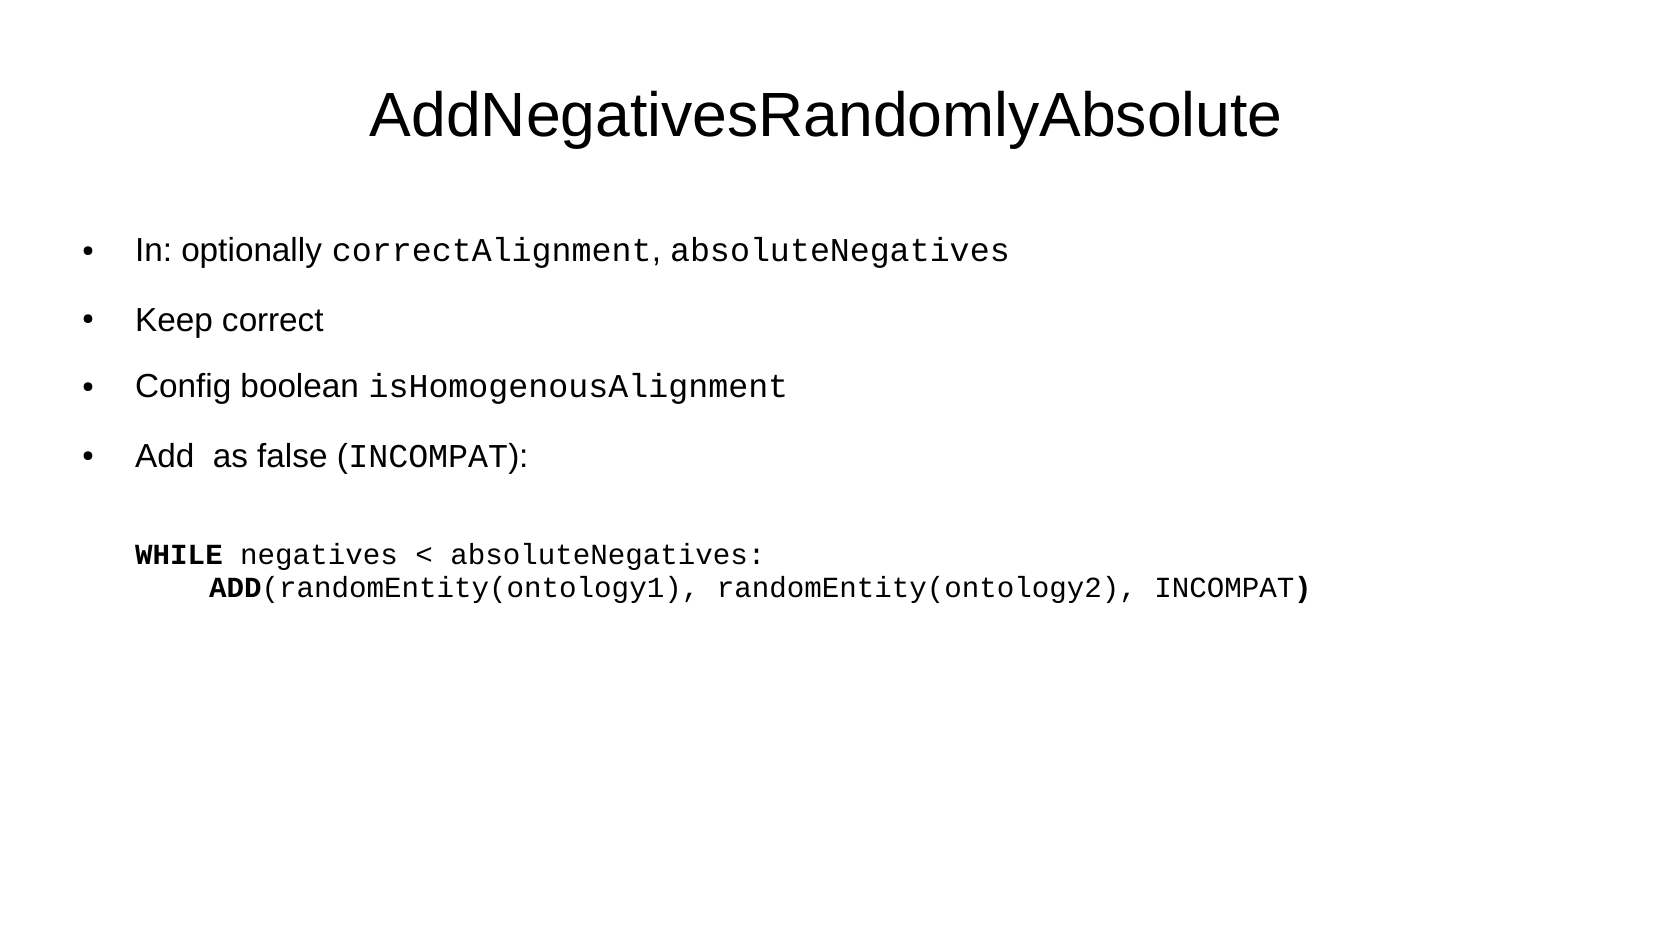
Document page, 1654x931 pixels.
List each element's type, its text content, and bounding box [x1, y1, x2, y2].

list In: optionally correctAlignment, absoluteNegatives Keep correct Config boolean isHomogenousAlignment Add as false (INCOMPAT): WHILE negatives < absoluteNegatives: ADD(randomEntity(ontology1), randomEntity(ontology2), INCOMPAT) [64, 231, 1553, 772]
title AddNegativesRandomlyAbsolute [82, 37, 1571, 193]
